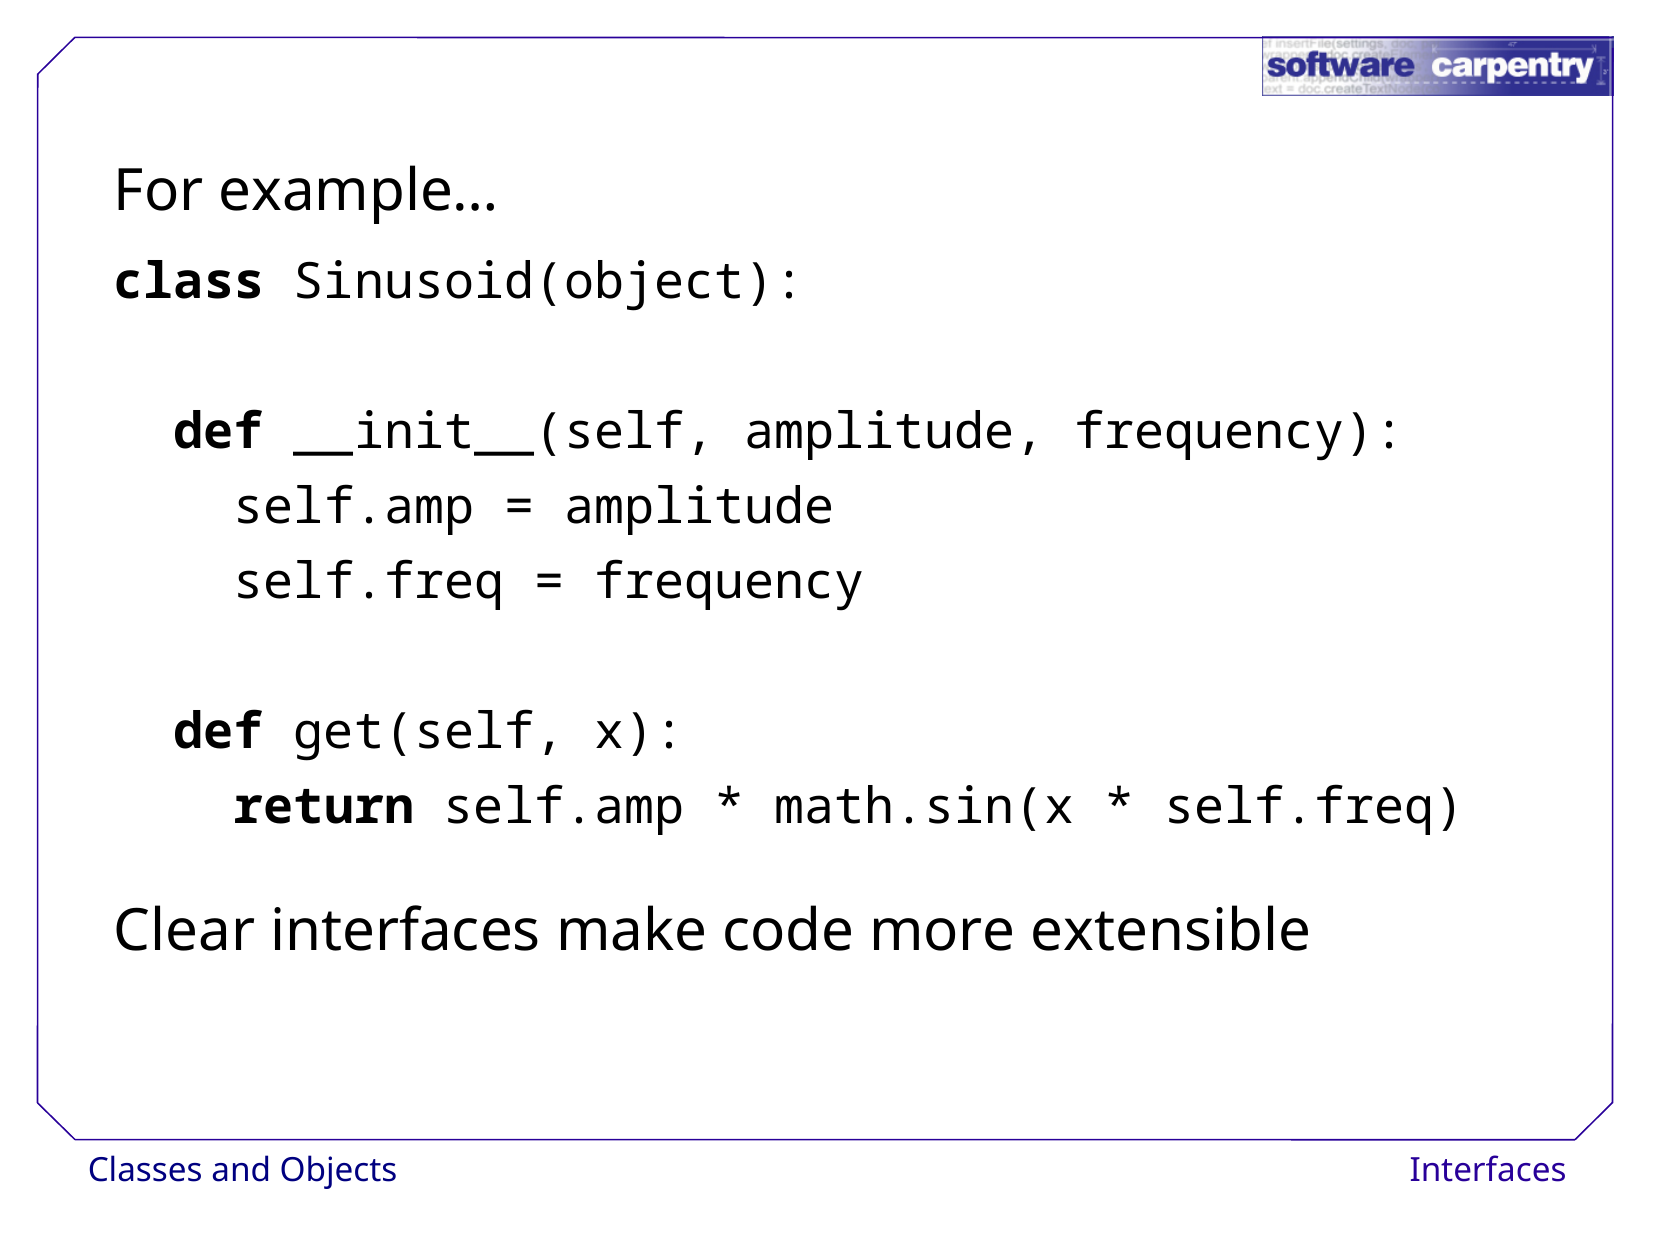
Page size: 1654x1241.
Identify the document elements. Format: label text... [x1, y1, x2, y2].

text_box For example… [99, 109, 1517, 225]
text_box class Sinusoid(object): def __init__(self, amplitude, frequency): self.amp = amplitude self.freq = frequency def get(self, x): return self.amp * math.sin(x * self.freq) [99, 225, 1517, 842]
picture [1262, 36, 1614, 96]
text_box Clear interfaces make code more extensible [99, 849, 1517, 970]
